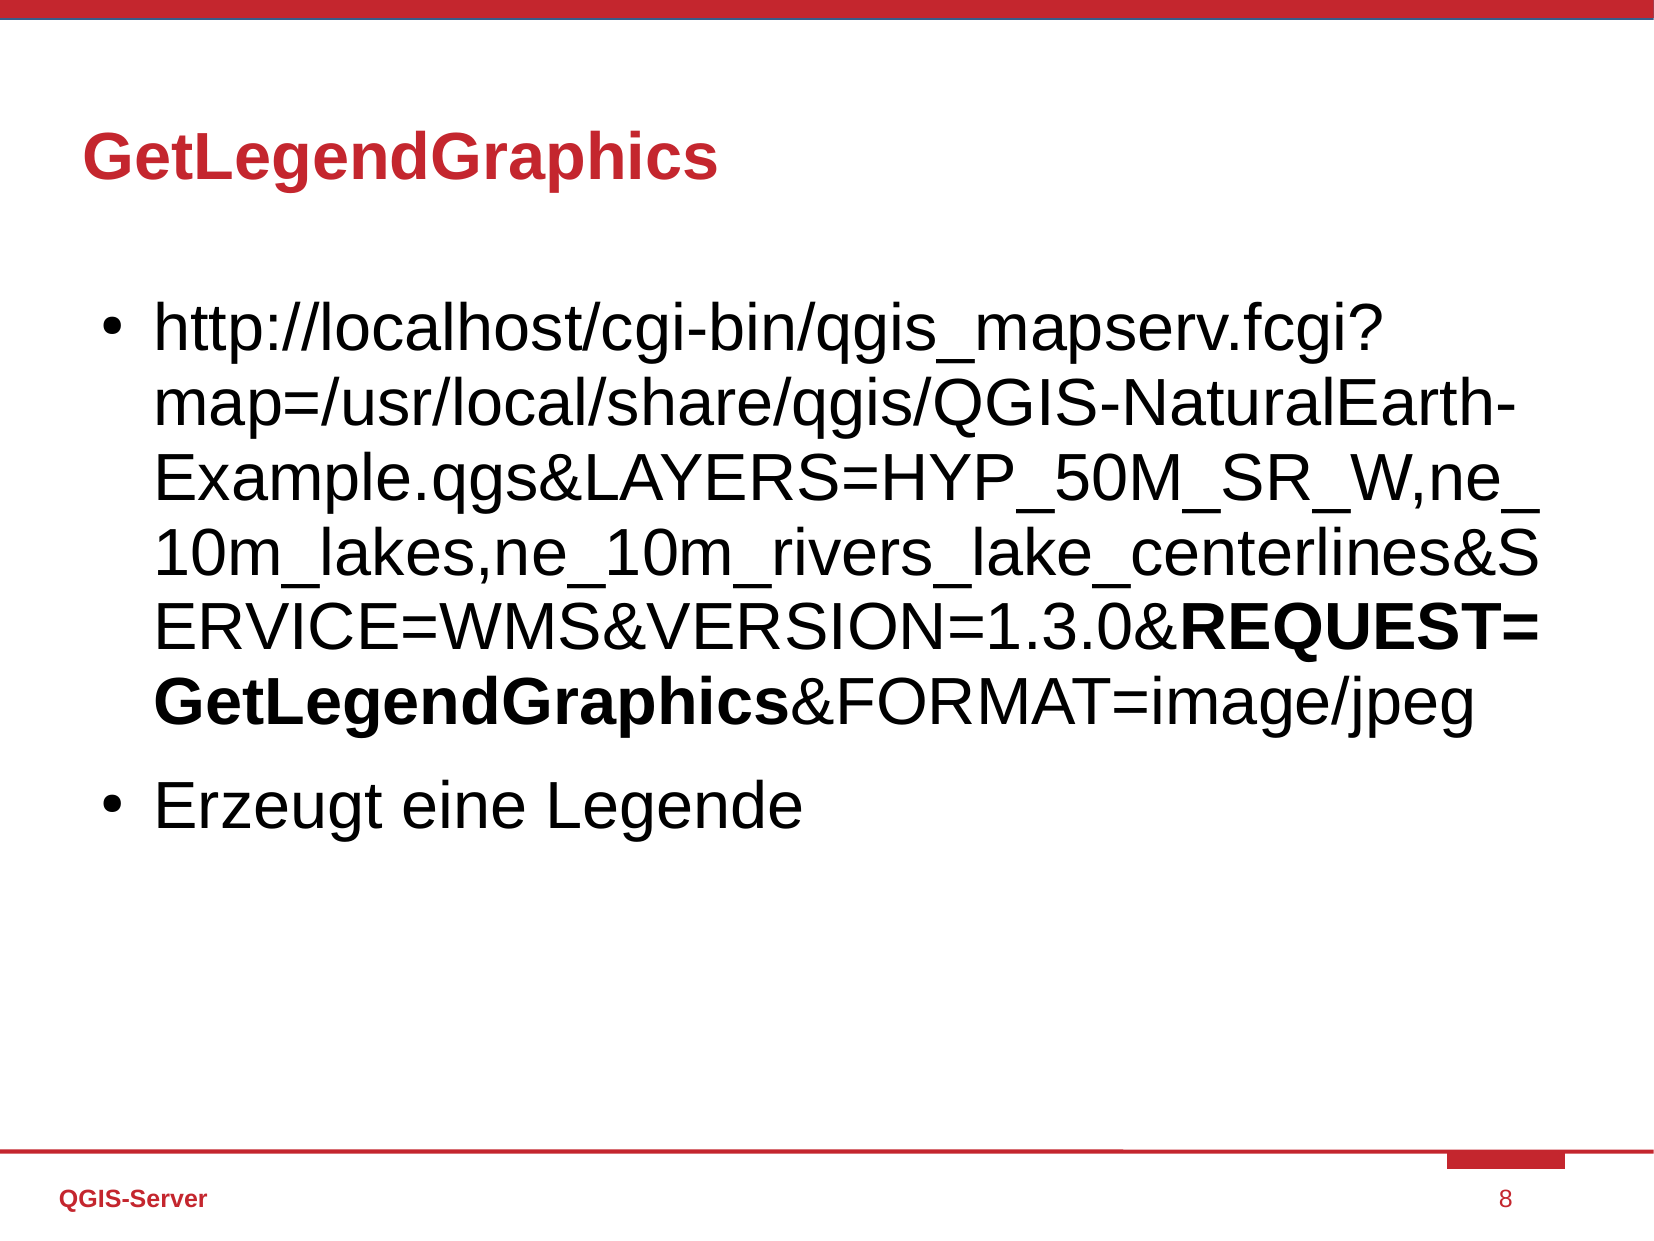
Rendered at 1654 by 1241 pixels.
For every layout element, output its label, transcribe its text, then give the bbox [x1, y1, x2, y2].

list http://localhost/cgi-bin/qgis_mapserv.fcgi?map=/usr/local/share/qgis/QGIS-NaturalEarth-Example.qgs&LAYERS=HYP_50M_SR_W,ne_10m_lakes,ne_10m_rivers_lake_centerlines&SERVICE=WMS&VERSION=1.3.0&REQUEST=GetLegendGraphics&FORMAT=image/jpeg Erzeugt eine Legende [82, 290, 1571, 1109]
title GetLegendGraphics [82, 49, 1571, 257]
text_box <number> [1446, 1182, 1565, 1223]
text_box QGIS-Server [59, 1182, 1241, 1223]
